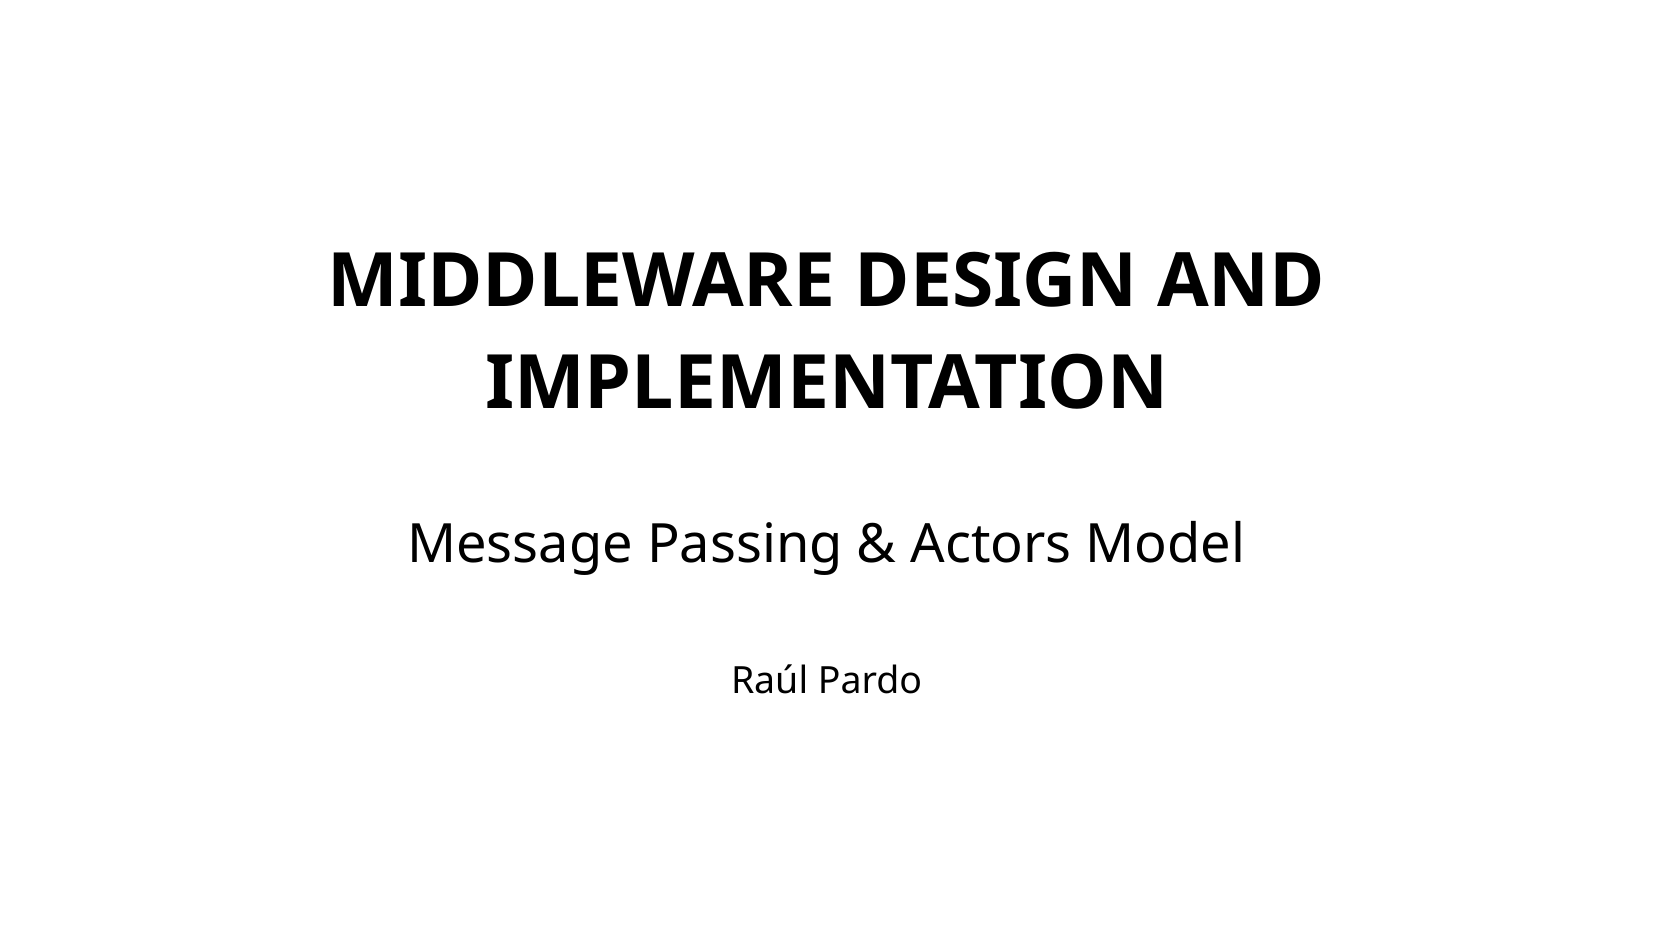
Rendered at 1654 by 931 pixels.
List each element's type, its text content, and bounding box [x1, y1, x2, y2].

subtitle MIDDLEWARE DESIGN AND IMPLEMENTATION Message Passing & Actors Model Raúl Pardo [82, 195, 1571, 735]
